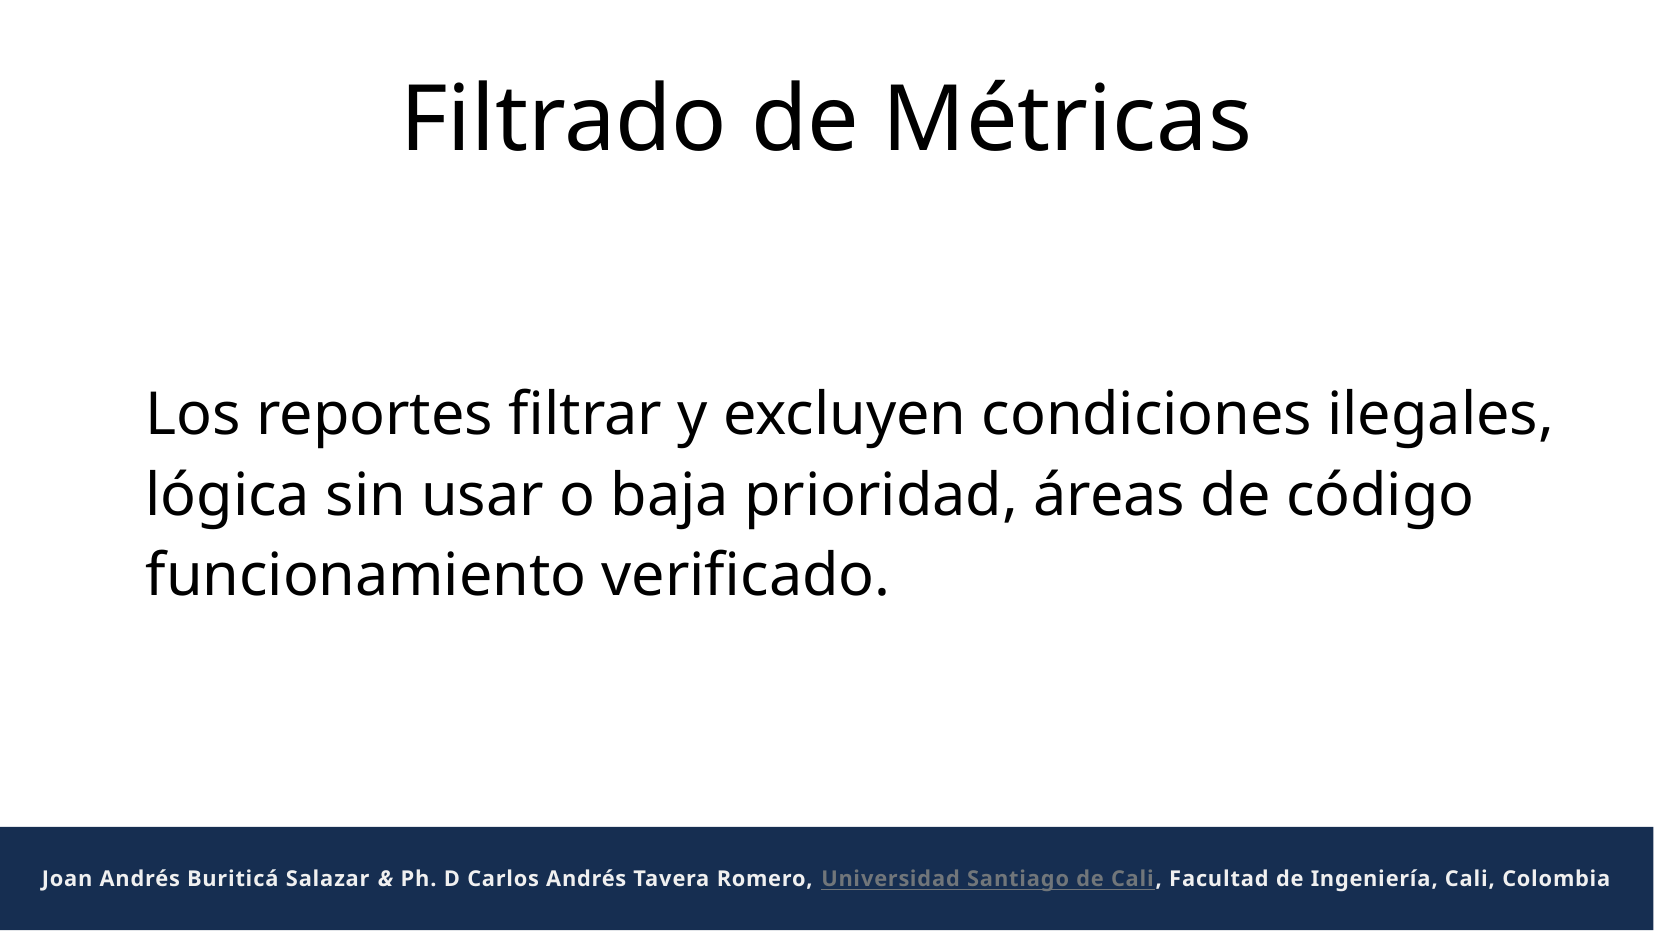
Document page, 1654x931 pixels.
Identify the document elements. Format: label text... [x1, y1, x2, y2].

list Los reportes filtrar y excluyen condiciones ilegales, lógica sin usar o baja prioridad, áreas de código funcionamiento verificado. [82, 371, 1571, 615]
title Filtrado de Métricas [82, 37, 1571, 193]
